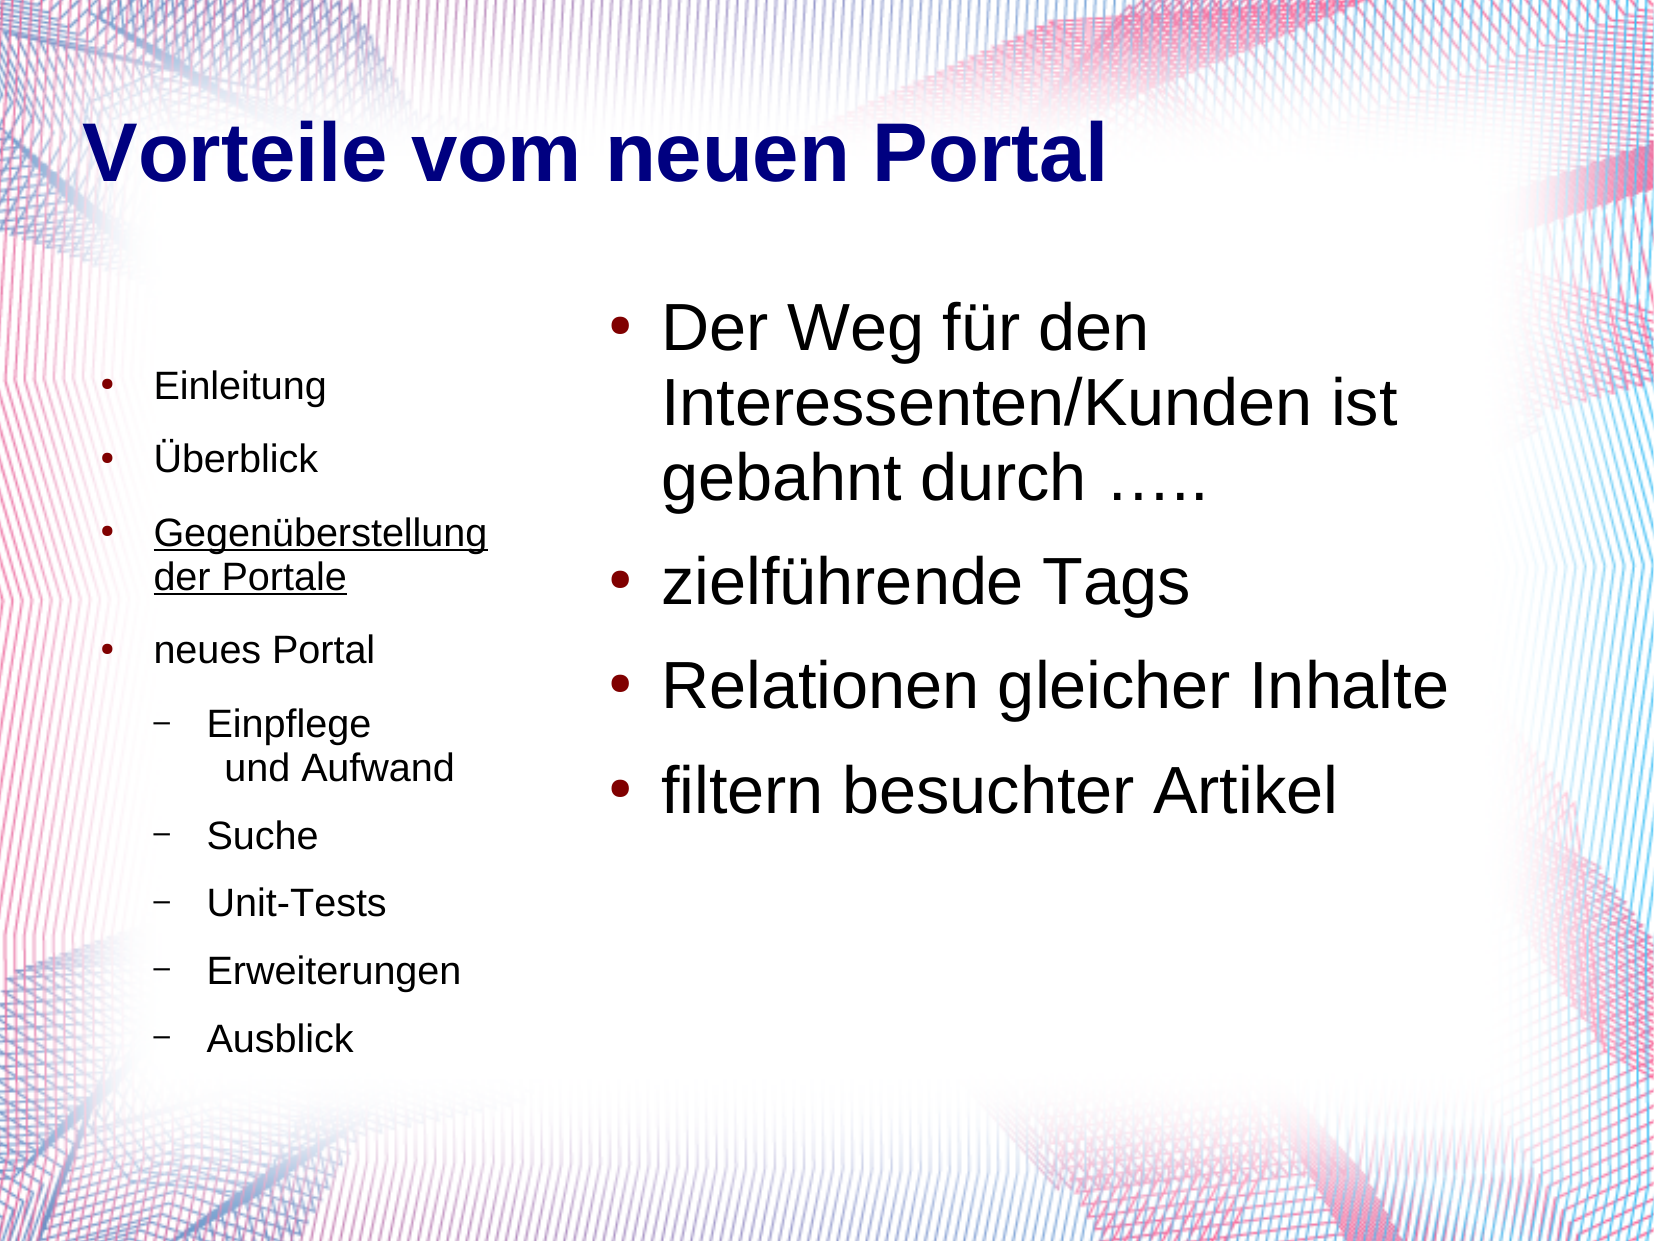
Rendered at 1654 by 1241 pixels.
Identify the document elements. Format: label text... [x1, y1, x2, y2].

list Einleitung Überblick Gegenüberstellung der Portale neues Portal Einpflege und Aufwand Suche Unit-Tests Erweiterungen Ausblick [82, 290, 520, 1109]
picture [0, 0, 1654, 1241]
title Vorteile vom neuen Portal [82, 49, 1571, 257]
list Der Weg für den Interessenten/Kunden ist gebahnt durch ….. zielführende Tags Relationen gleicher Inhalte filtern besuchter Artikel [590, 290, 1572, 1109]
